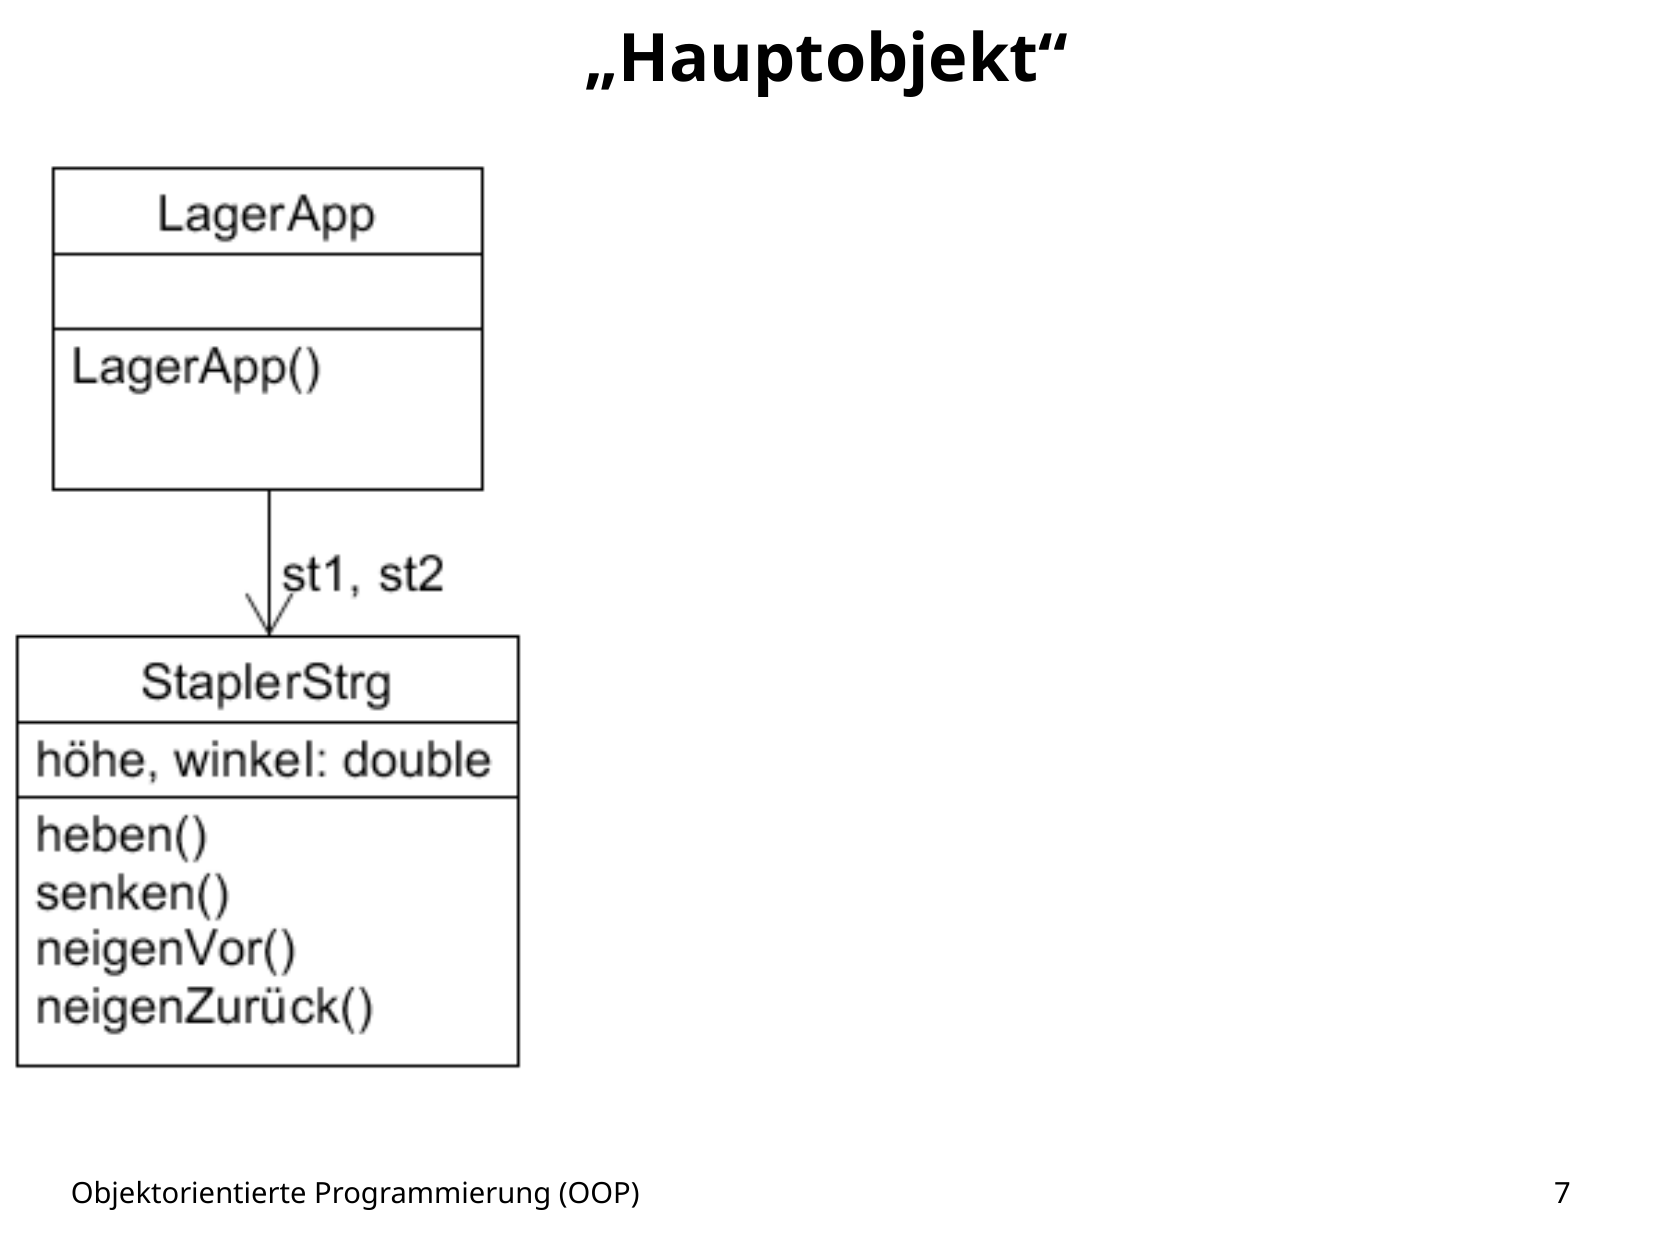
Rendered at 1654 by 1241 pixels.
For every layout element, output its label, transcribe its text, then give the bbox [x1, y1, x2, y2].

picture [14, 165, 1639, 1071]
title „Hauptobjekt“ [0, 5, 1654, 107]
